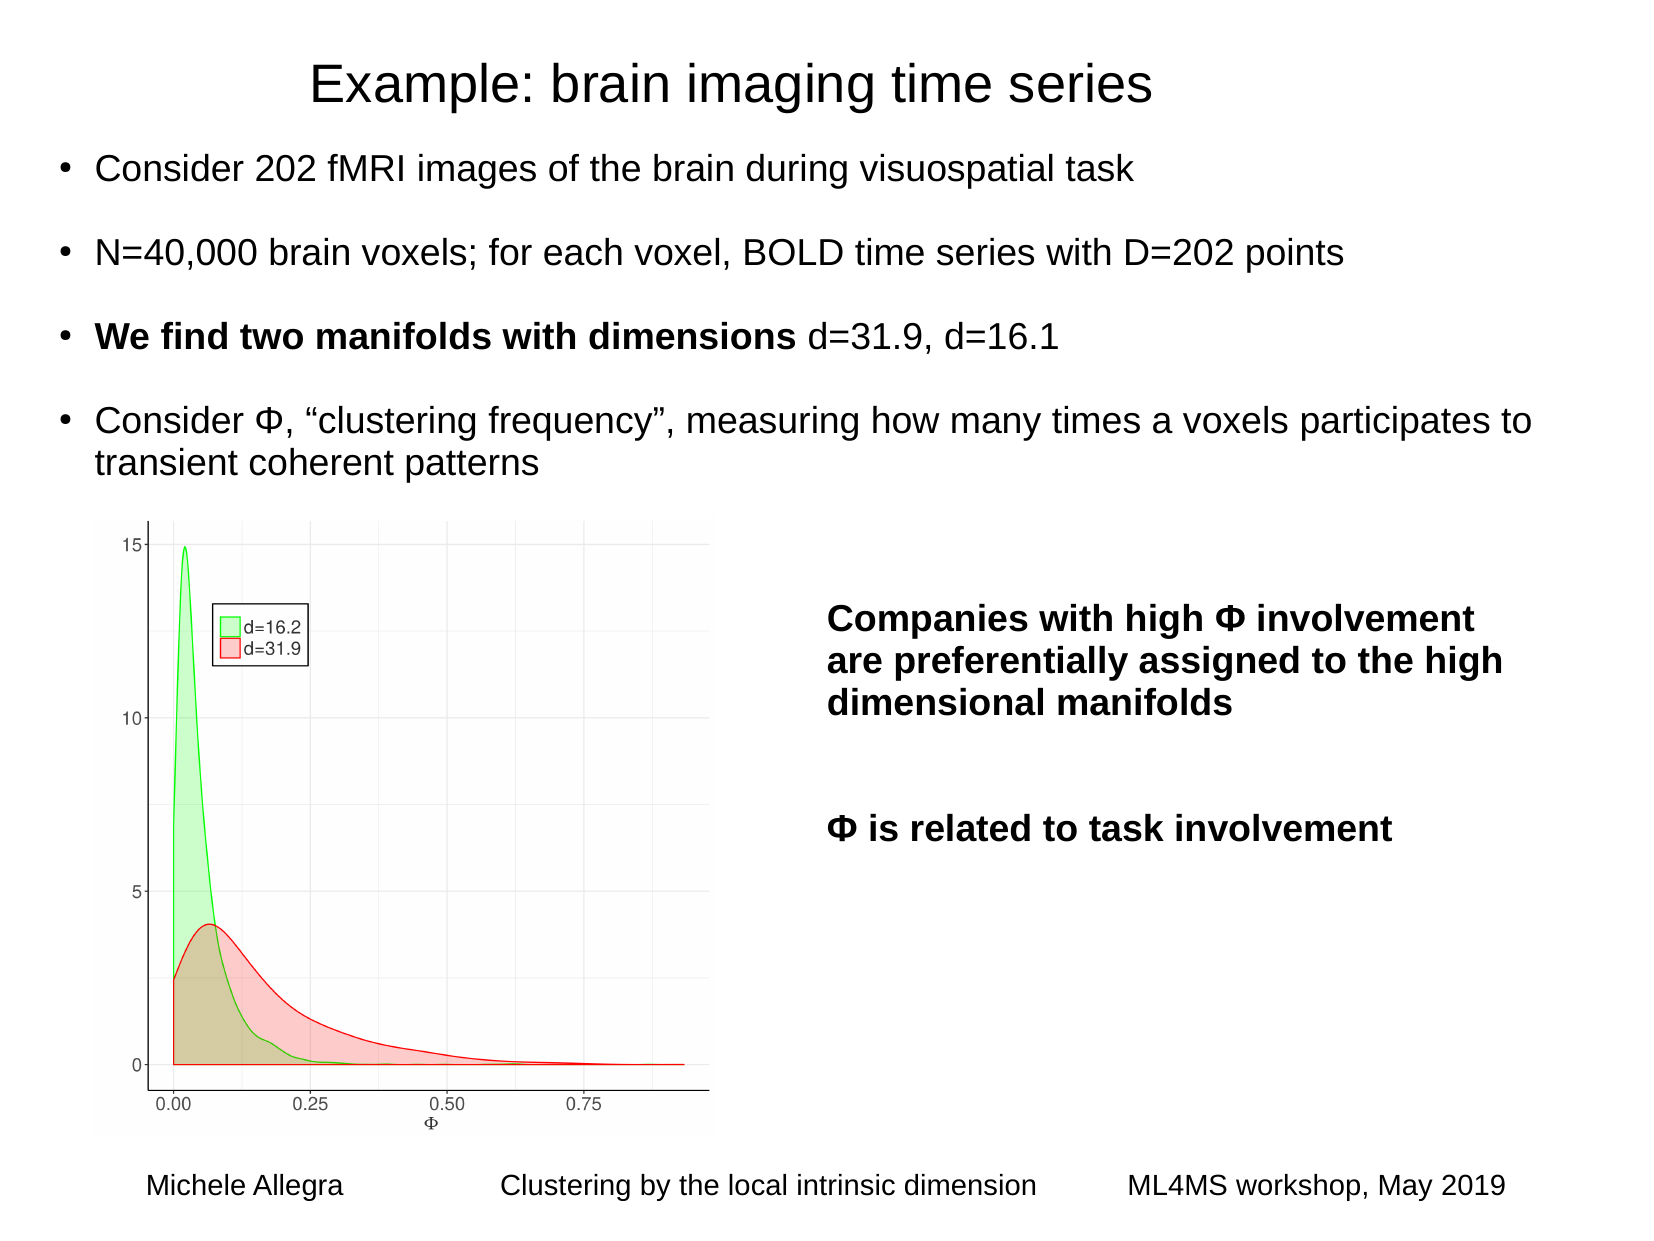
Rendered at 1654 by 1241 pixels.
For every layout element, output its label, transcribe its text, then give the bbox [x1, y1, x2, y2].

title Michele Allegra Clustering by the local intrinsic dimension ML4MS workshop, May 2019 [82, 1147, 1572, 1223]
title Example: brain imaging time series [106, 32, 1359, 105]
picture [94, 514, 716, 1136]
text_box Consider 202 fMRI images of the brain during visuospatial task N=40,000 brain voxels; for each voxel, BOLD time series with D=202 points We find two manifolds with dimensions d=31.9, d=16.1 Consider Φ, “clustering frequency”, measuring how many times a voxels participates to transient coherent patterns [59, 105, 1607, 568]
text_box Companies with high Φ involvement are preferentially assigned to the high dimensional manifolds Φ is related to task involvement [791, 555, 1536, 892]
